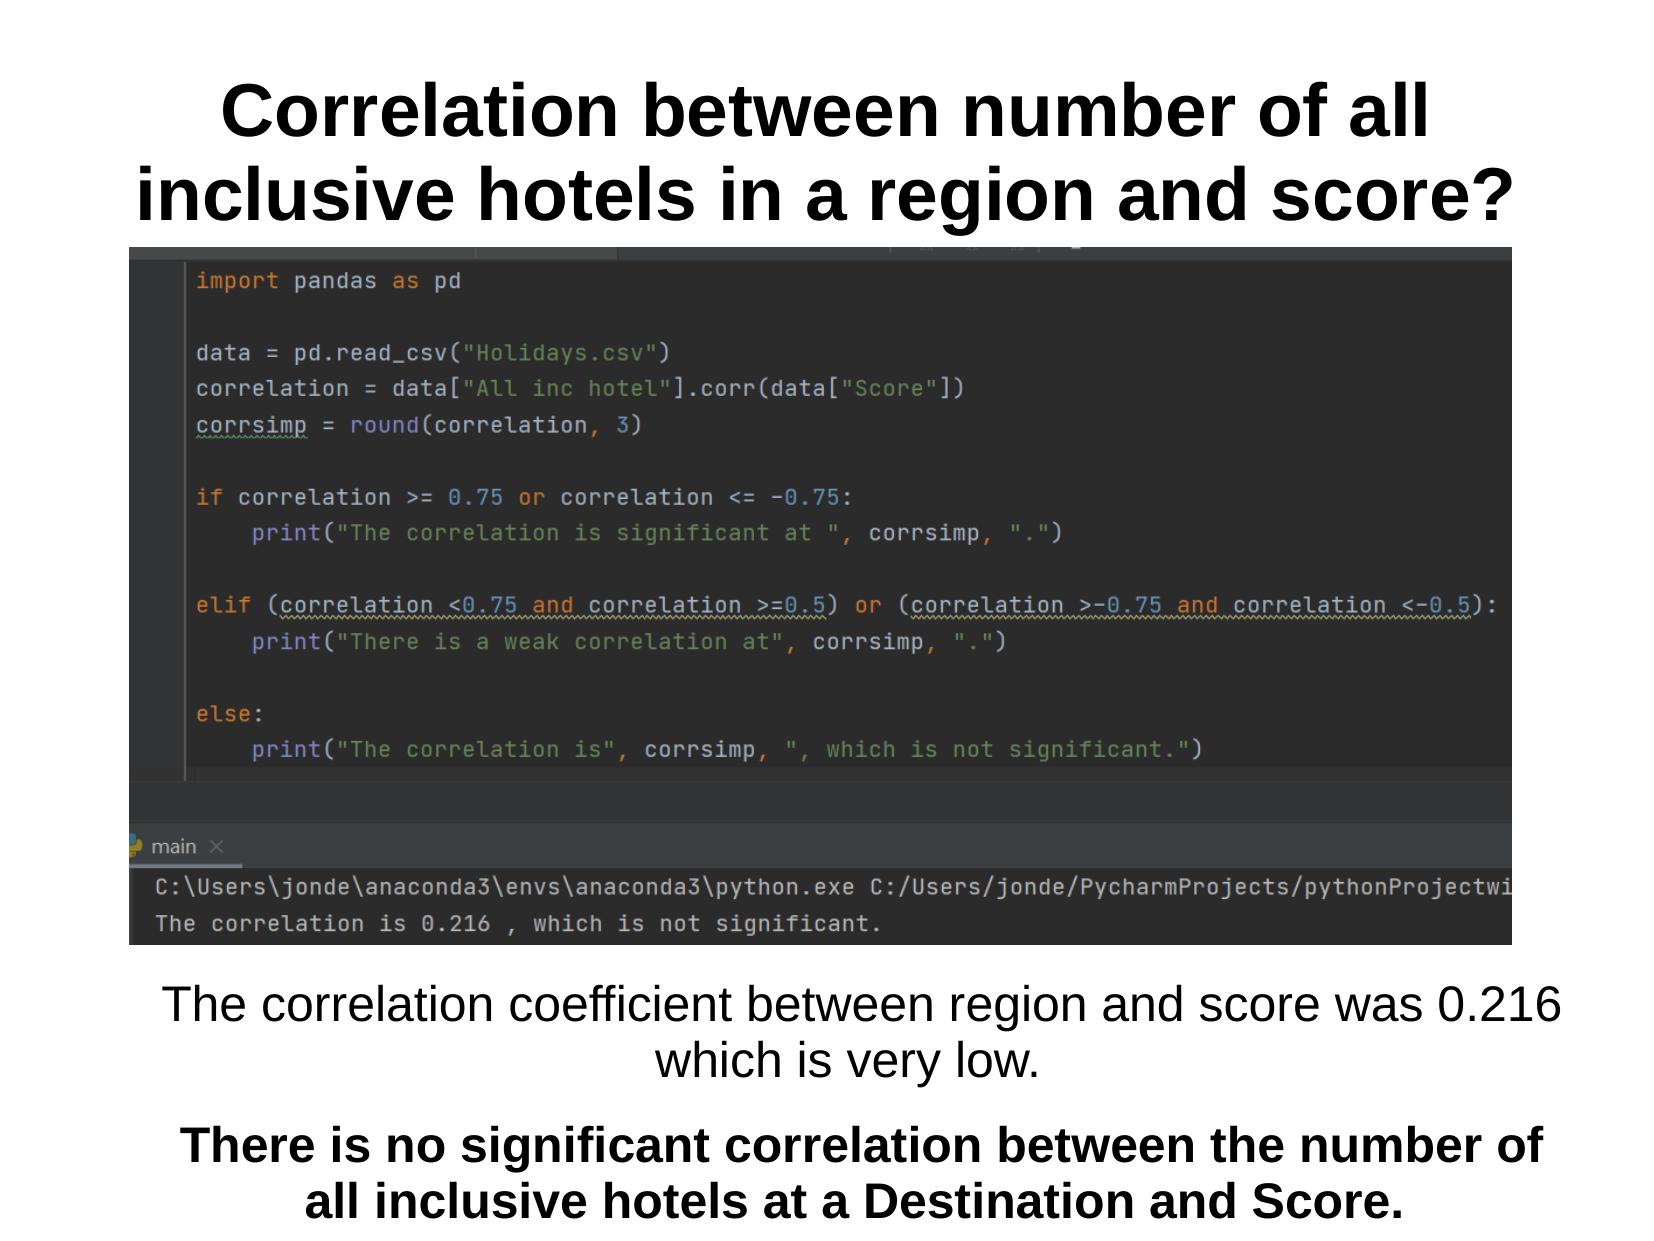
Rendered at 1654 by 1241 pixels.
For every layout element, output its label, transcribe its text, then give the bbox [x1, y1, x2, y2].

title Correlation between number of all inclusive hotels in a region and score? [82, 49, 1571, 257]
list The correlation coefficient between region and score was 0.216 which is very low. There is no significant correlation between the number of all inclusive hotels at a Destination and Score. [82, 350, 1571, 1229]
picture [129, 247, 1512, 945]
